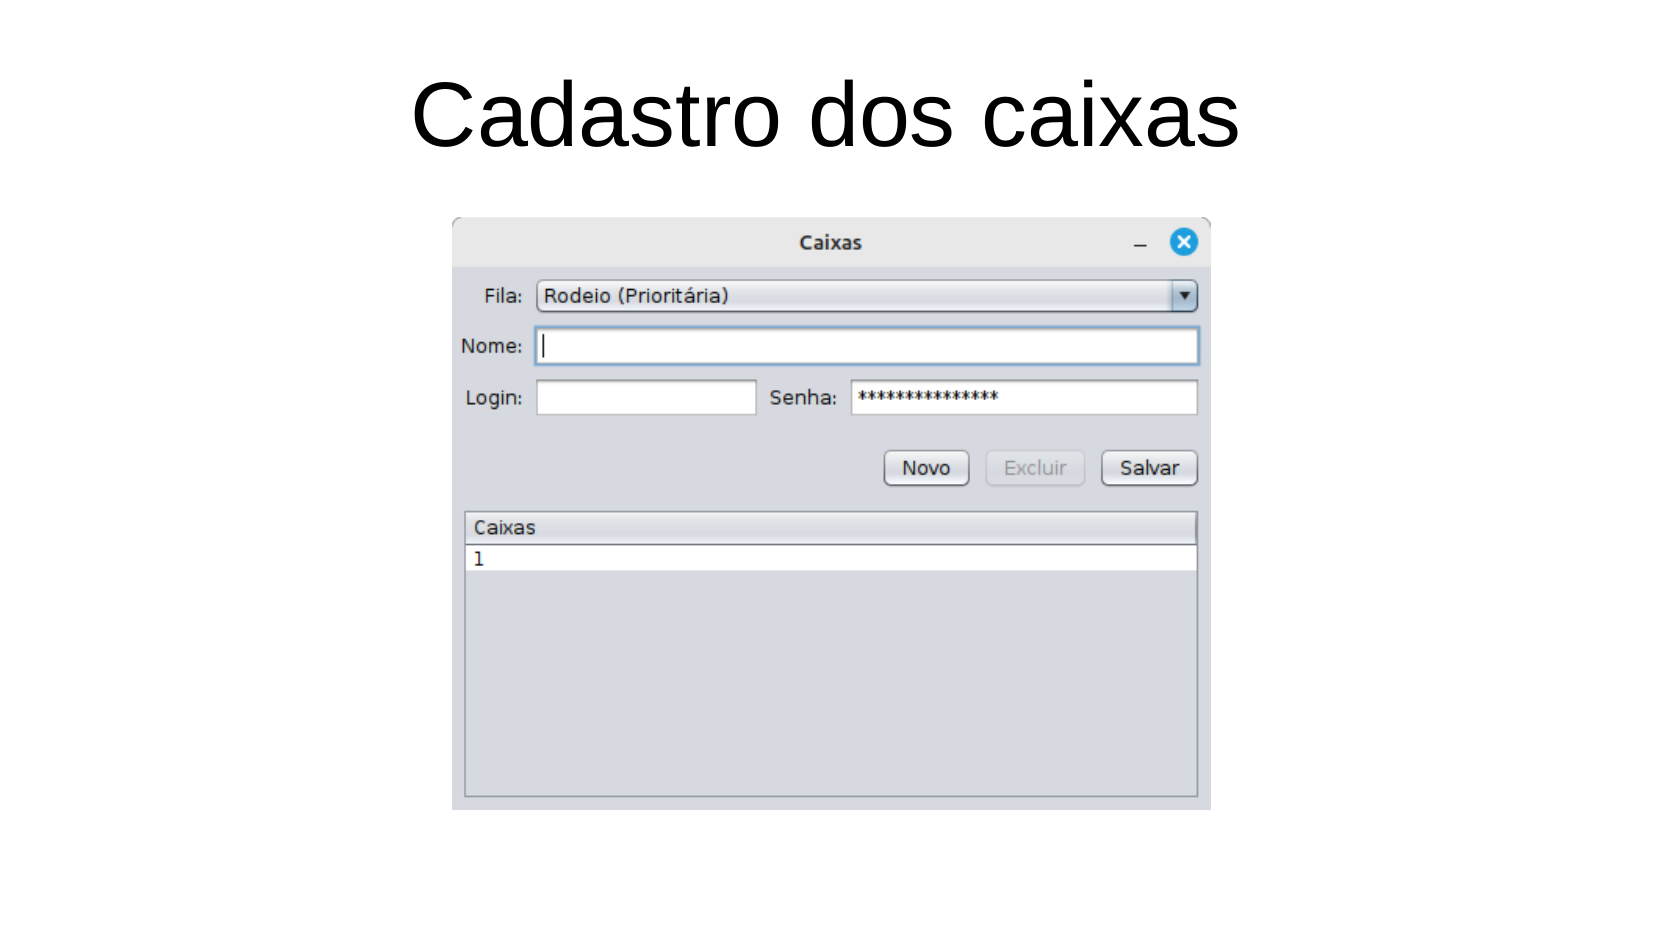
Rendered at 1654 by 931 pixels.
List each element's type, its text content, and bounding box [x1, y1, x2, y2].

picture [452, 217, 1211, 810]
title Cadastro dos caixas [82, 37, 1571, 193]
